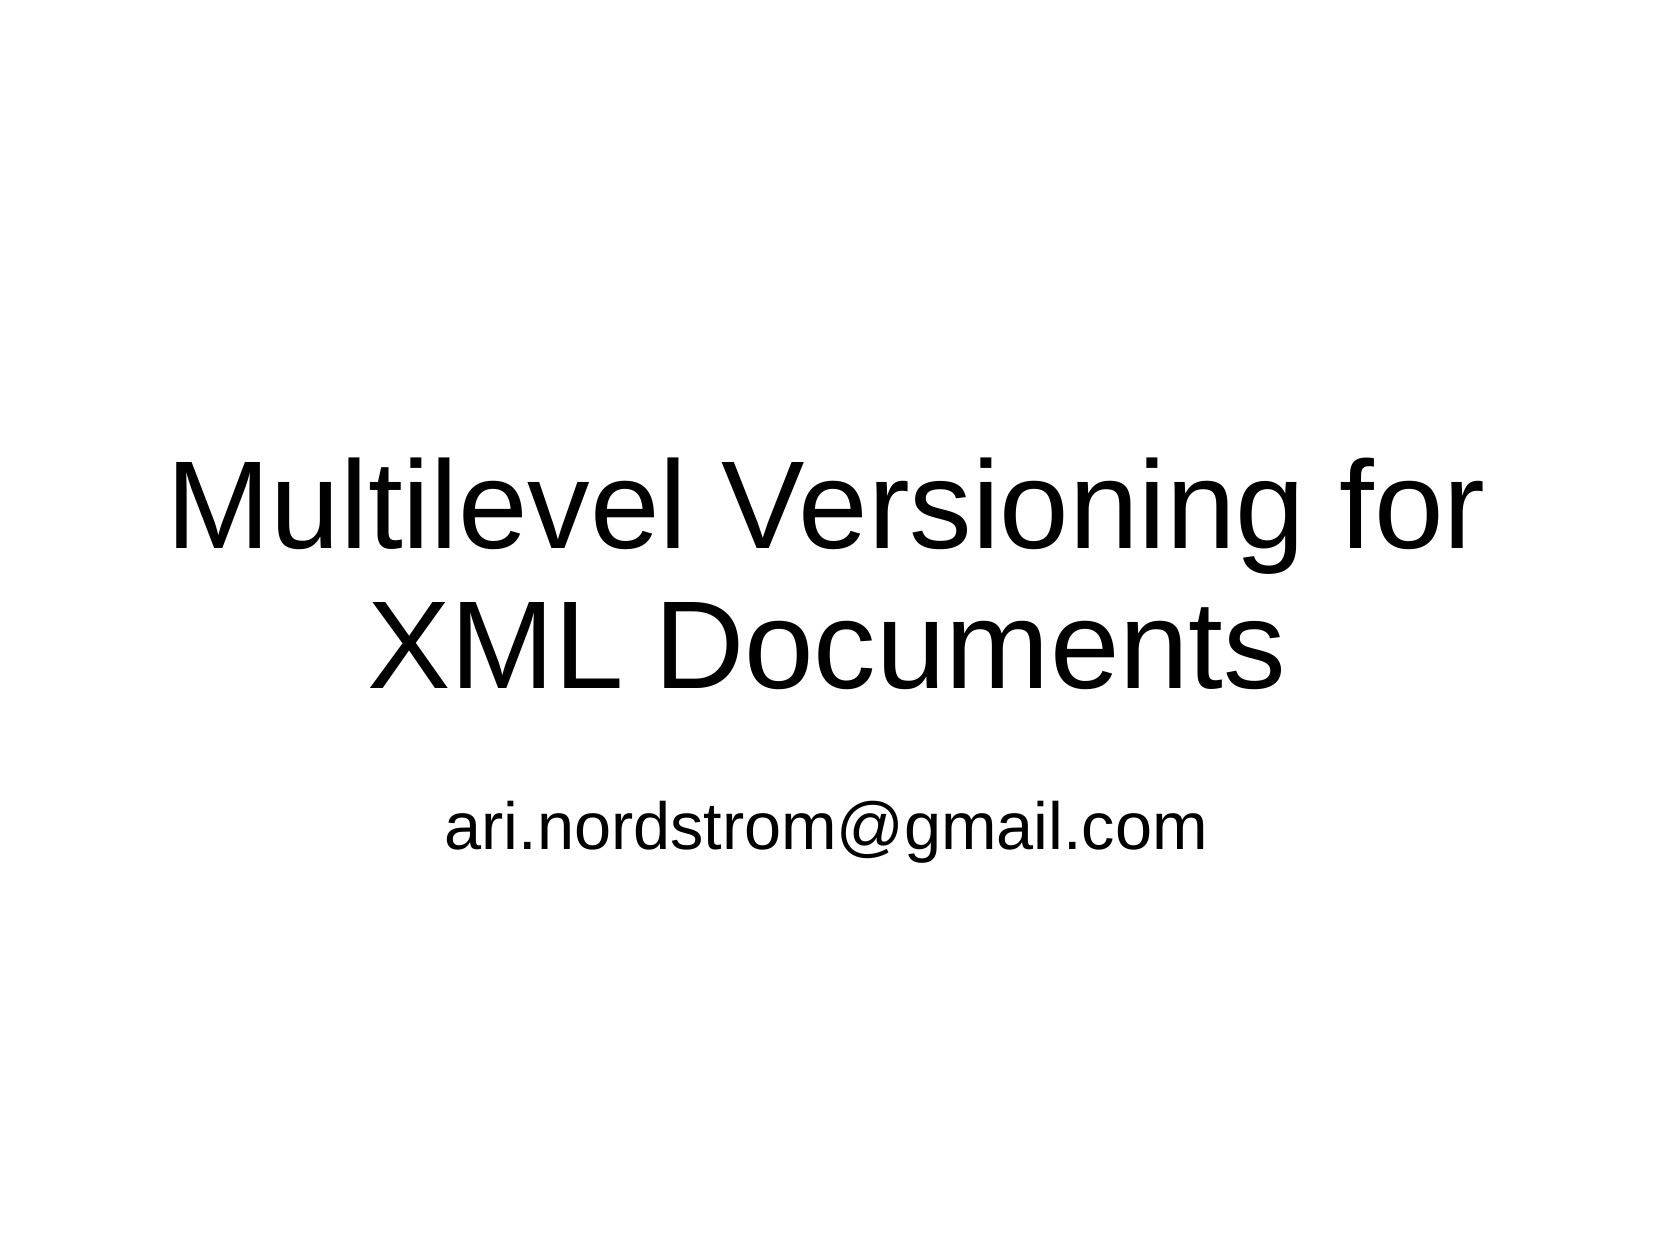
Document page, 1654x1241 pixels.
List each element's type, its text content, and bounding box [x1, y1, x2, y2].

subtitle Multilevel Versioning for XML Documents ari.nordstrom@gmail.com [82, 290, 1571, 1010]
